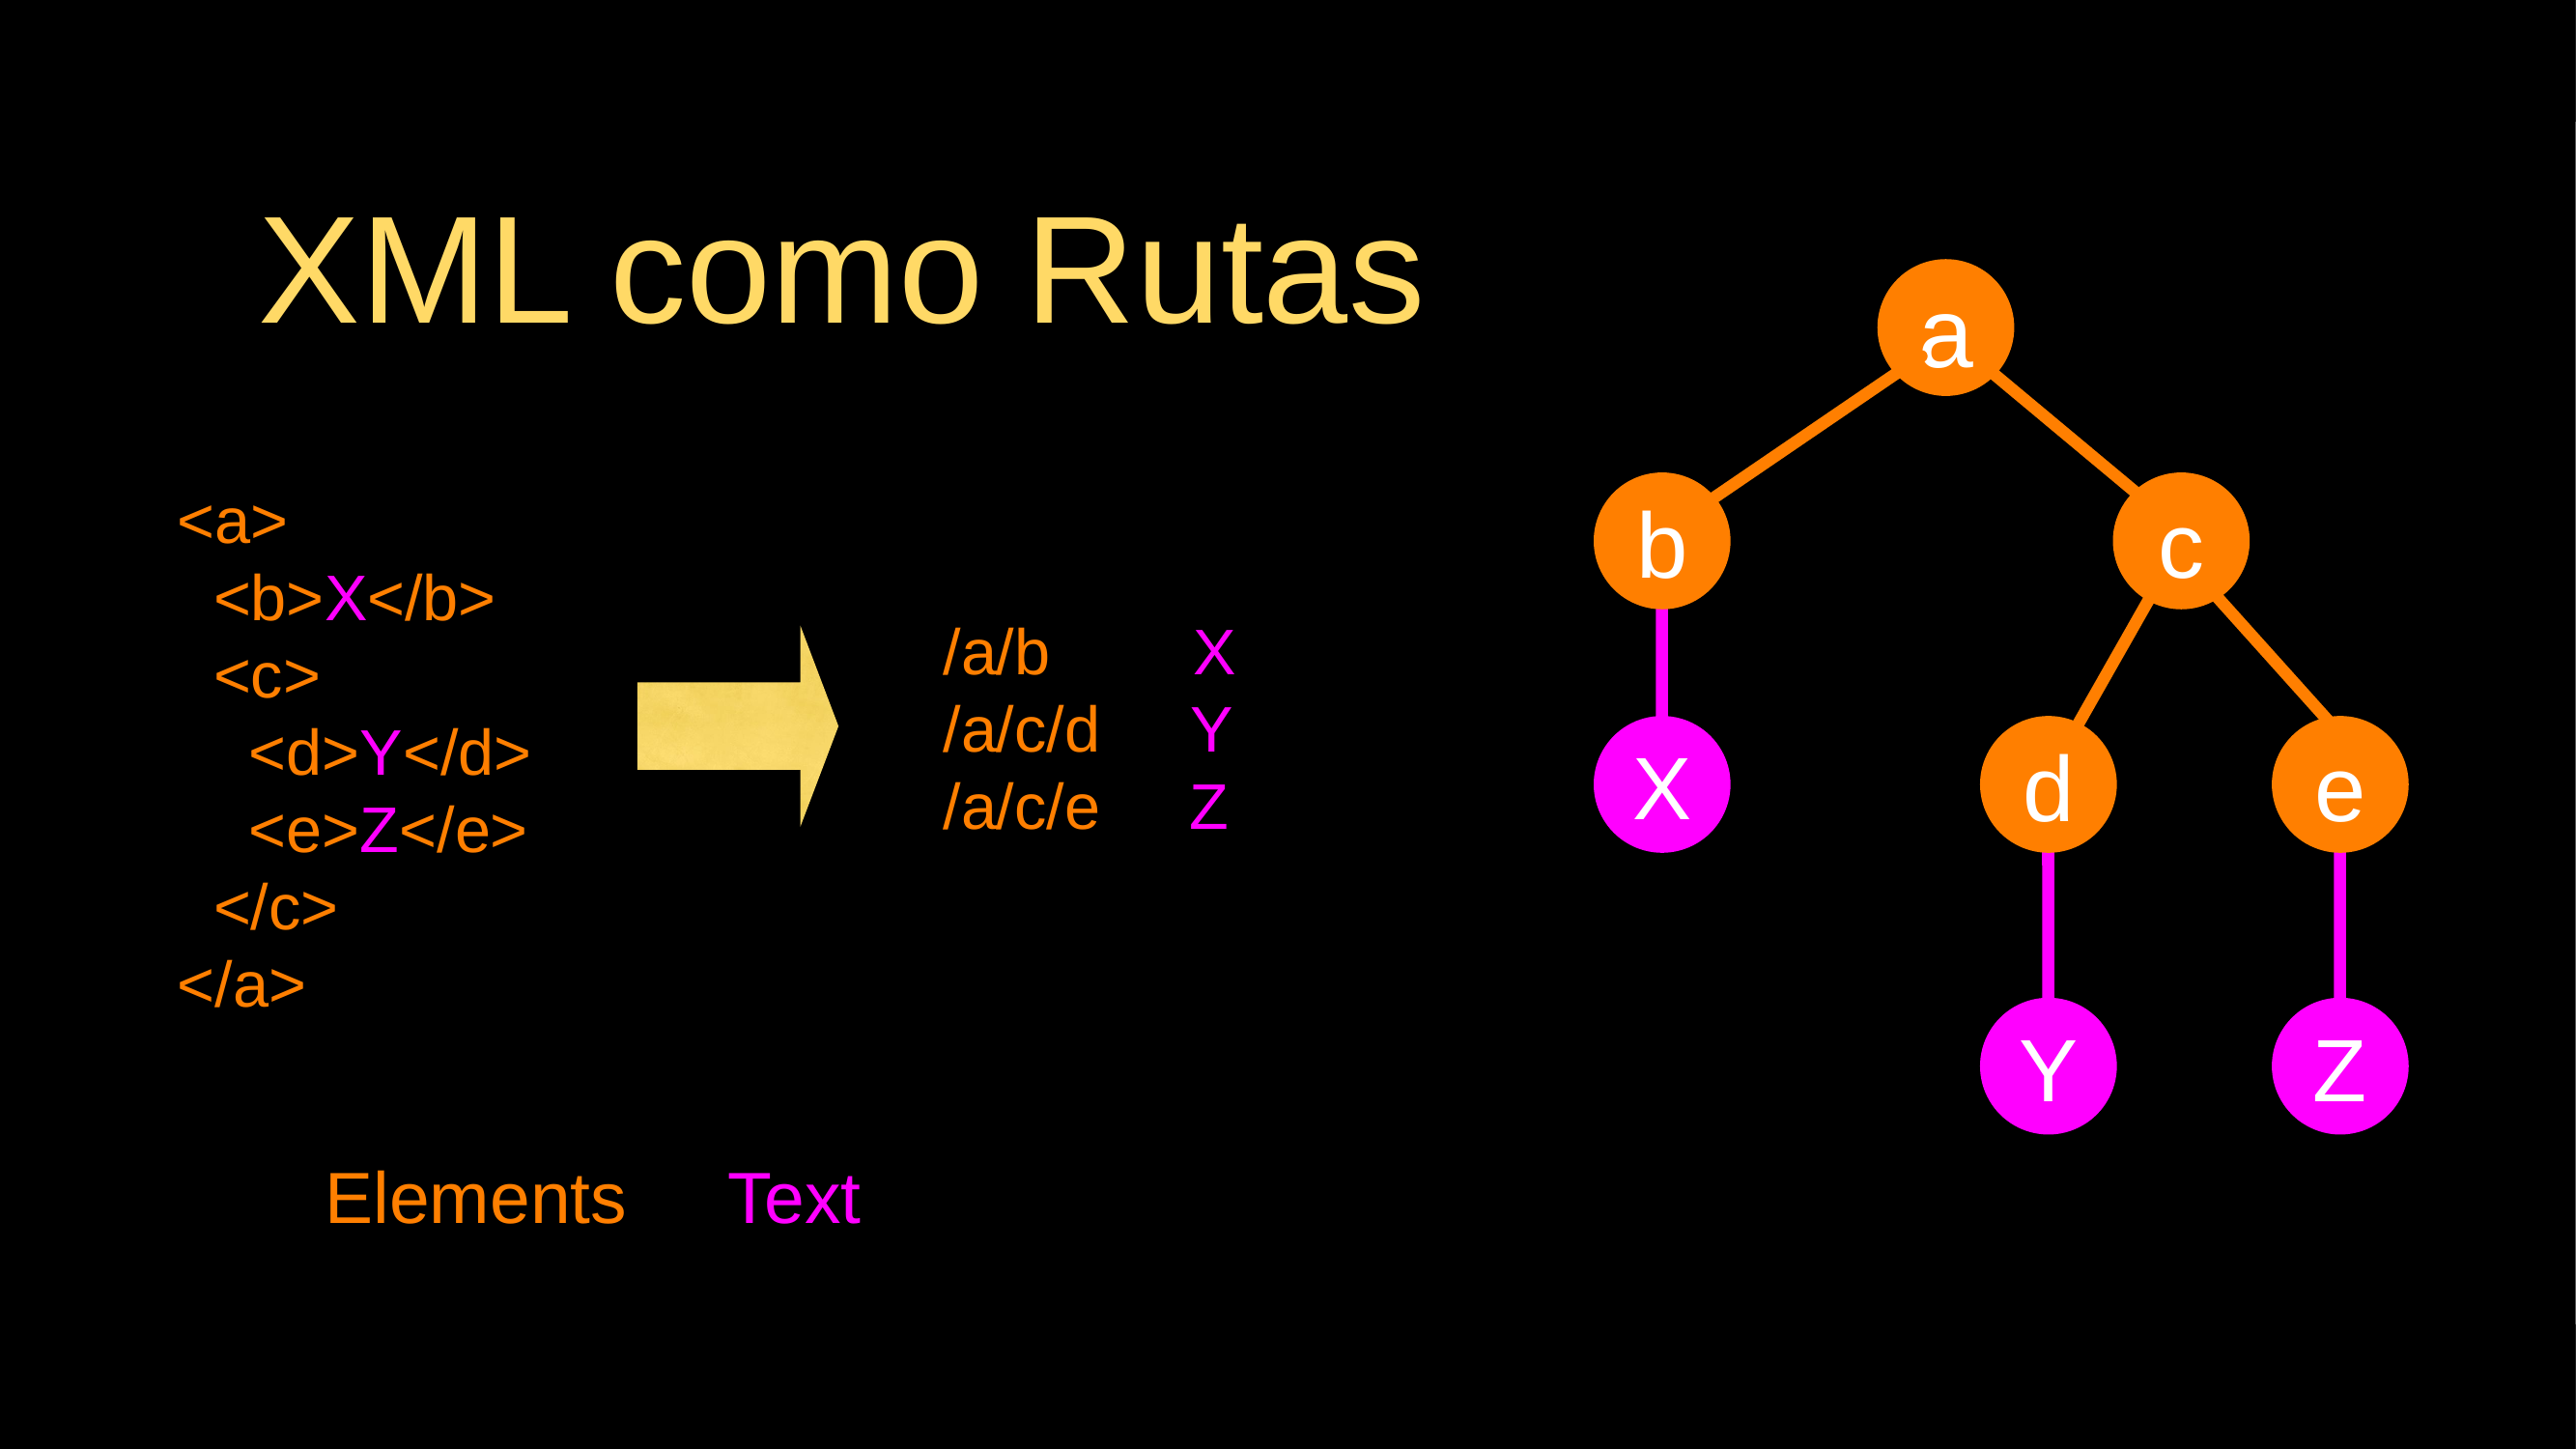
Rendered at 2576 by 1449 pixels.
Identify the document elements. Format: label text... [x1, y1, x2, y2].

text_box Y [1979, 997, 2117, 1135]
text_box Text [722, 1145, 868, 1244]
text_box <a> <b>X</b> <c> <d>Y</d> <e>Z</e> </c> </a> [178, 441, 570, 1057]
text_box Z [2272, 997, 2409, 1135]
text_box X [1594, 716, 1731, 853]
text_box b [1594, 472, 1731, 610]
text_box a [1932, 341, 1957, 361]
text_box c [2112, 472, 2250, 610]
title XML como Rutas [183, 121, 1502, 403]
text_box Elements [307, 1145, 645, 1244]
text_box /a/b X /a/c/d Y /a/c/e Z [943, 592, 1371, 860]
text_box d [1979, 716, 2117, 853]
text_box e [2272, 716, 2409, 853]
text_box [637, 625, 839, 827]
text_box a [1877, 259, 2015, 396]
